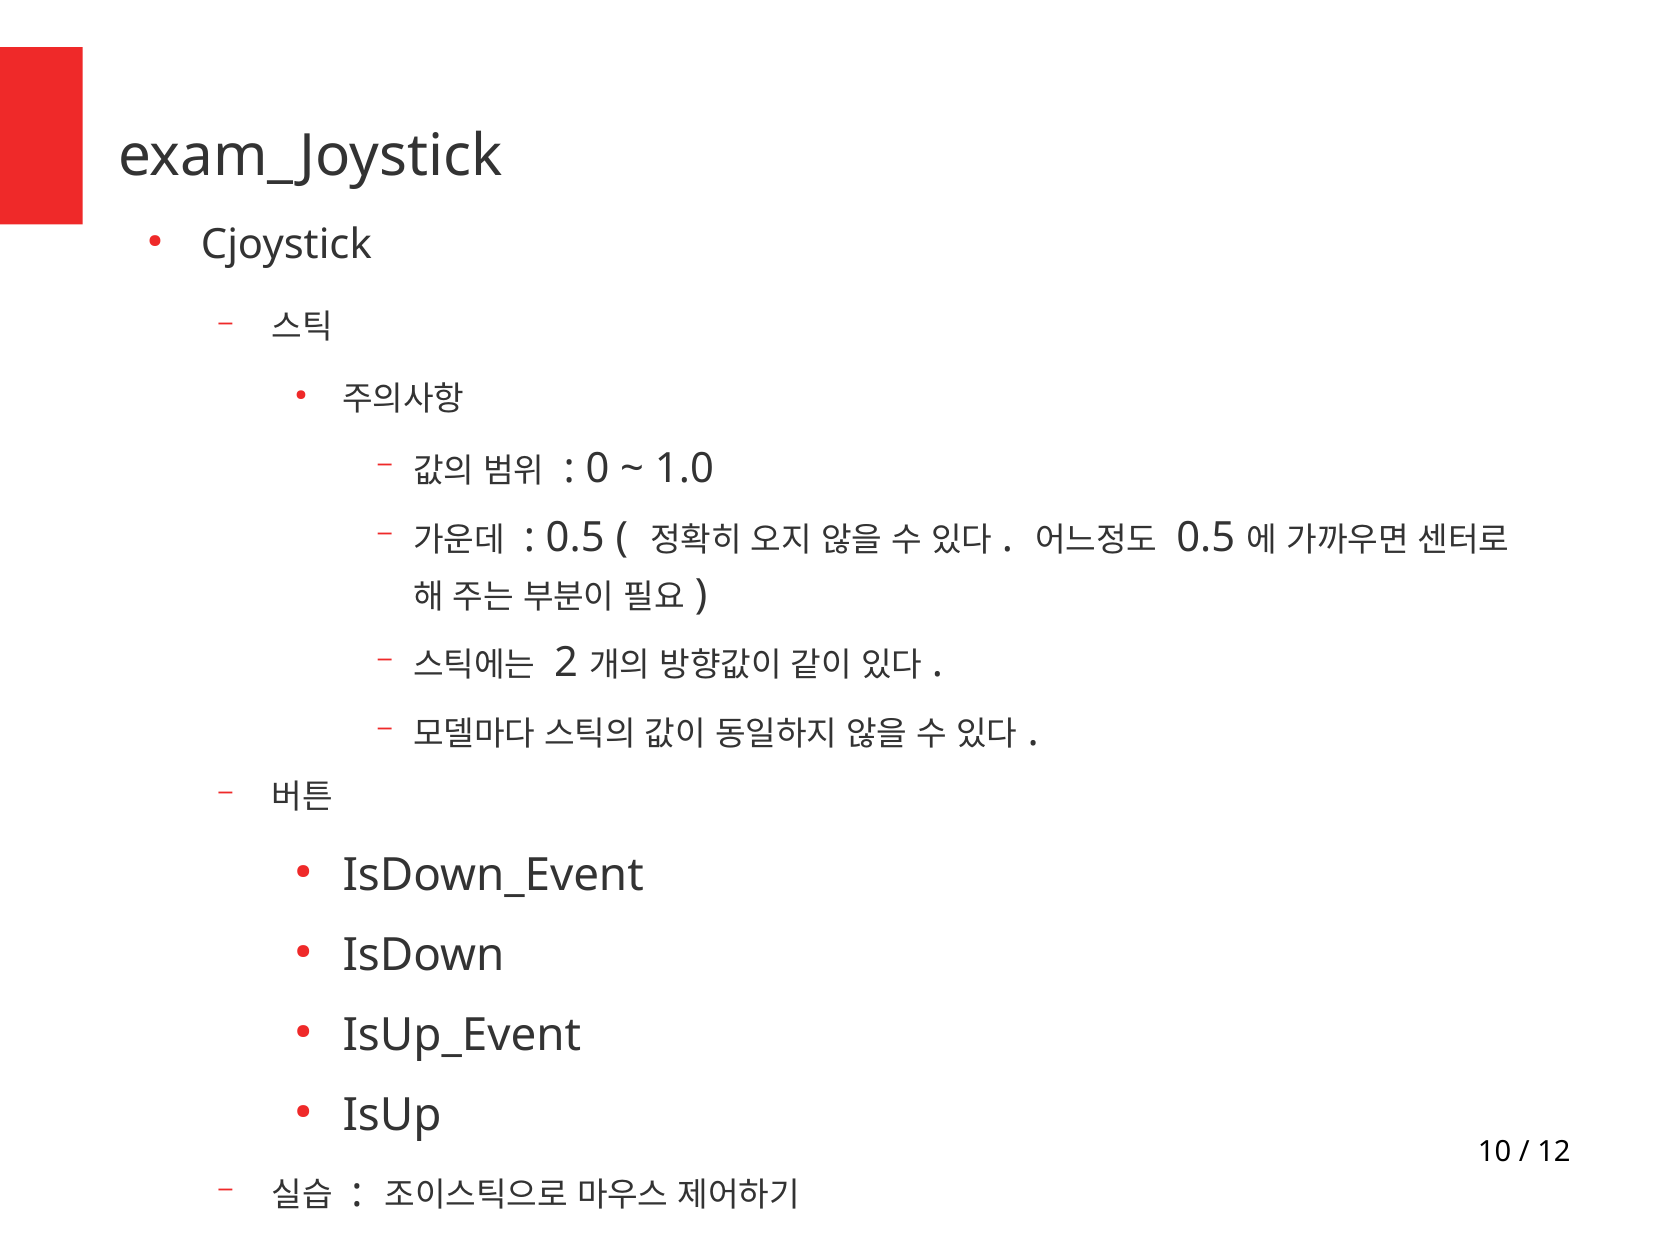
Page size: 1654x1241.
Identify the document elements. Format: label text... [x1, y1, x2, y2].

title exam_Joystick [118, 49, 1571, 257]
list Cjoystick 스틱 주의사항 값의 범위 : 0 ~ 1.0 가운데 : 0.5 ( 정확히 오지 않을 수 있다. 어느정도 0.5에 가까우면 센터로 해 주는 부분이 필요) 스틱에는 2개의 방향값이 같이 있다. 모델마다 스틱의 값이 동일하지 않을 수 있다. 버튼 IsDown_Event IsDown IsUp_Event IsUp 실습 : 조이스틱으로 마우스 제어하기 스틱, 버튼 2개 이상의 조이스틱(따라하기 없음) [129, 213, 1548, 934]
